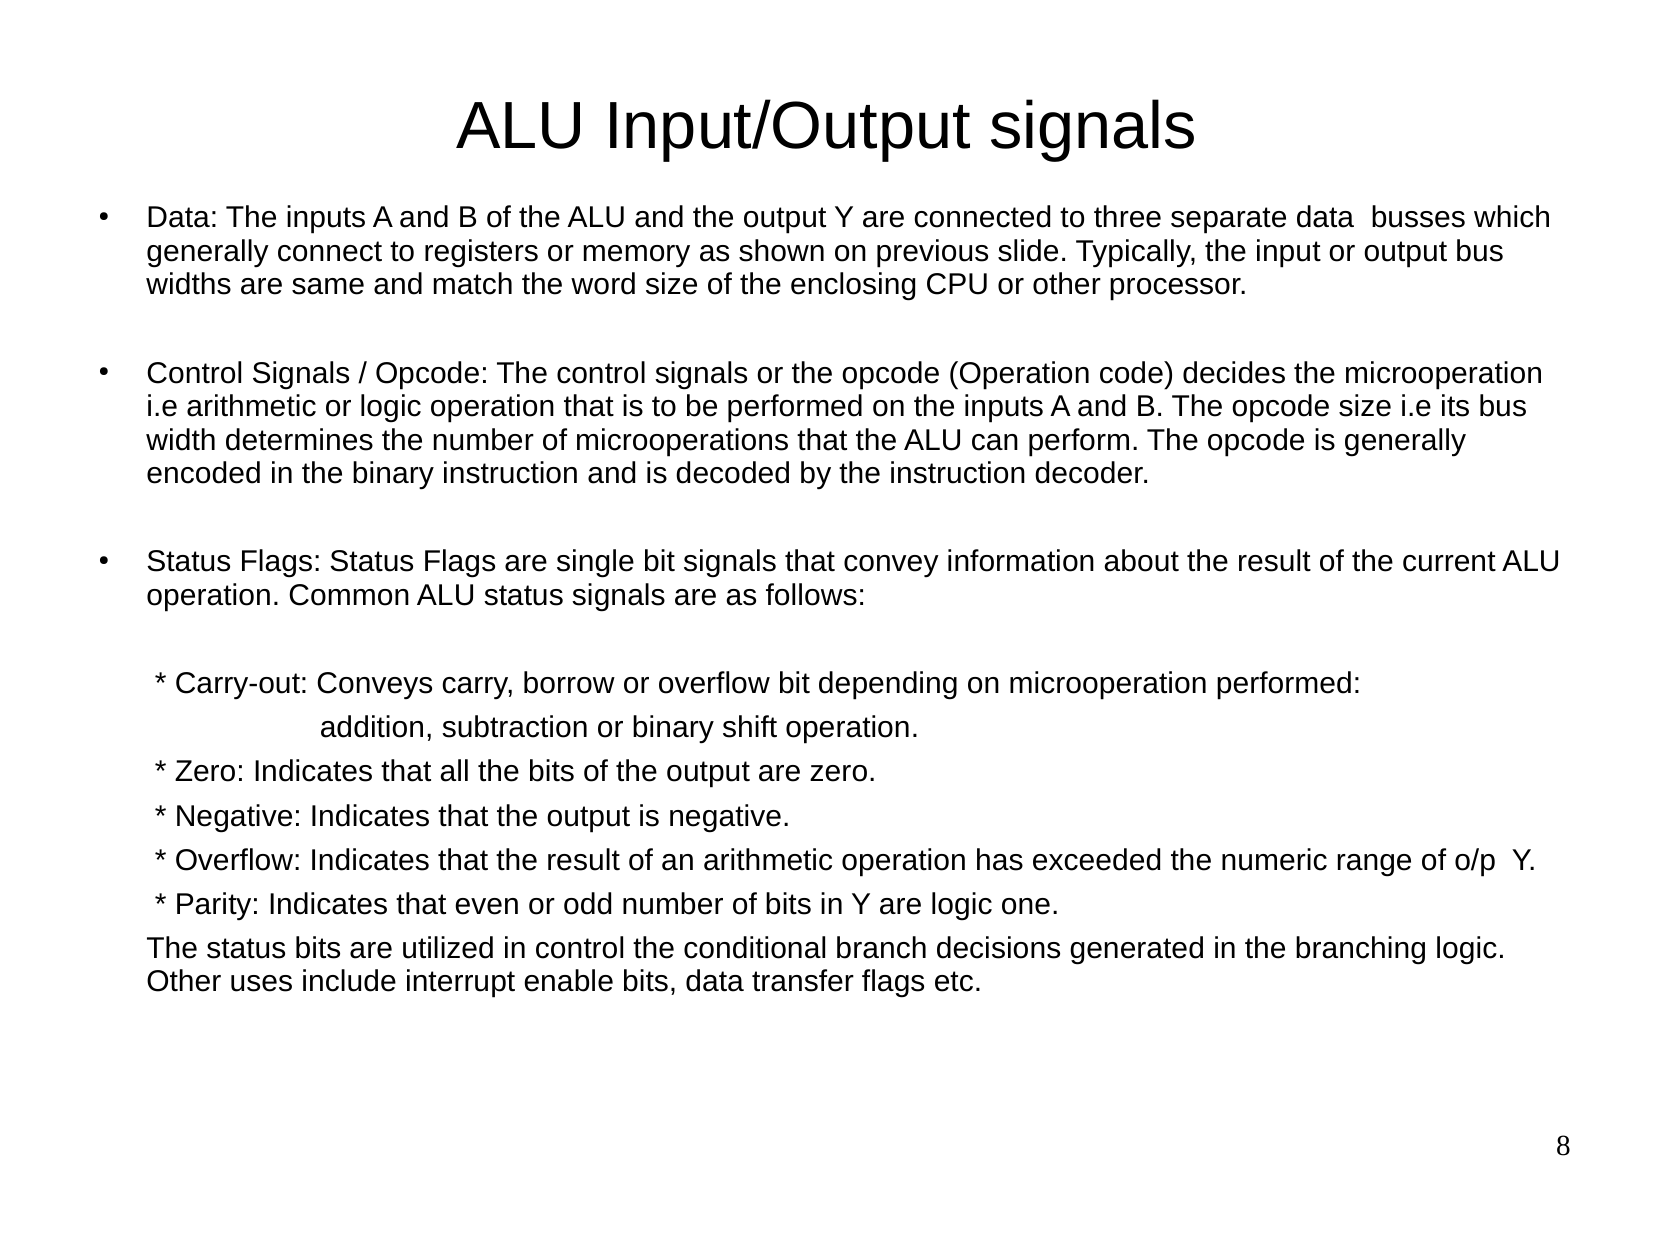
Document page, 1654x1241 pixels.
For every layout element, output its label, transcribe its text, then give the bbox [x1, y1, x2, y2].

title ALU Input/Output signals [82, 49, 1571, 200]
list Data: The inputs A and B of the ALU and the output Y are connected to three separate data busses which generally connect to registers or memory as shown on previous slide. Typically, the input or output bus widths are same and match the word size of the enclosing CPU or other processor. Control Signals / Opcode: The control signals or the opcode (Operation code) decides the microoperation i.e arithmetic or logic operation that is to be performed on the inputs A and B. The opcode size i.e its bus width determines the number of microoperations that the ALU can perform. The opcode is generally encoded in the binary instruction and is decoded by the instruction decoder. Status Flags: Status Flags are single bit signals that convey information about the result of the current ALU operation. Common ALU status signals are as follows: * Carry-out: Conveys carry, borrow or overflow bit depending on microoperation performed: addition, subtraction or binary shift operation. * Zero: Indicates that all the bits of the output are zero. * Negative: Indicates that the output is negative. * Overflow: Indicates that the result of an arithmetic operation has exceeded the numeric range of o/p Y. * Parity: Indicates that even or odd number of bits in Y are logic one. The status bits are utilized in control the conditional branch decisions generated in the branching logic. Other uses include interrupt enable bits, data transfer flags etc. [82, 200, 1571, 1010]
